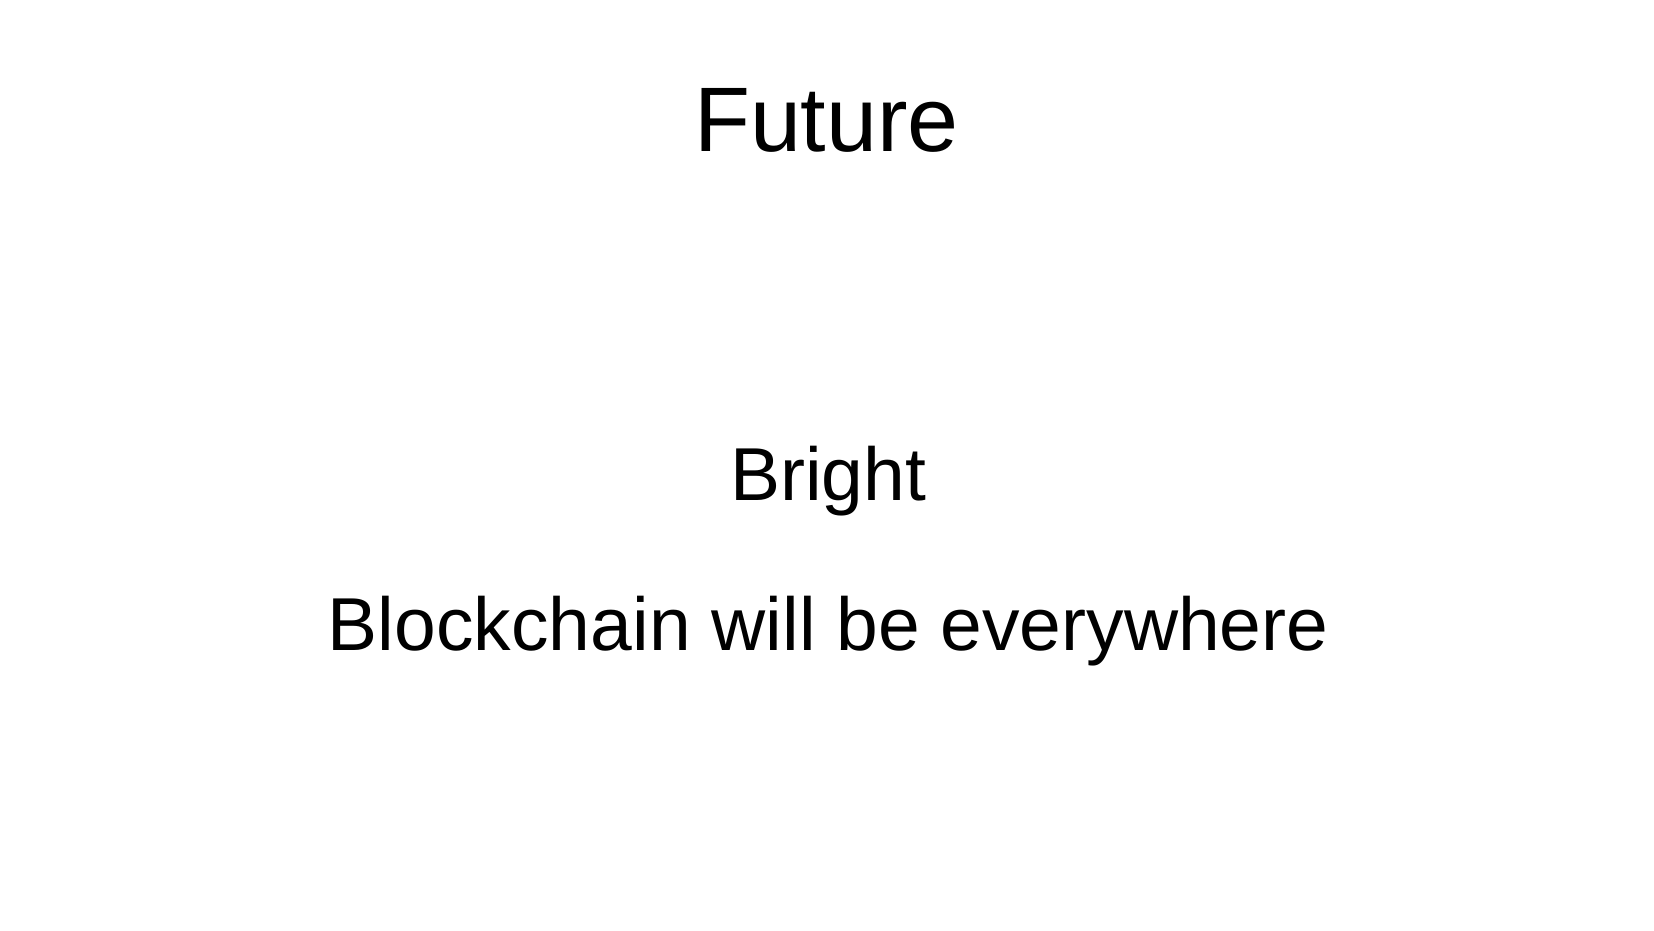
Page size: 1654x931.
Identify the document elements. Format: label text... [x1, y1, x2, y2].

title Future [82, 37, 1571, 193]
title Bright [84, 395, 1573, 545]
title Blockchain will be everywhere [84, 545, 1573, 696]
